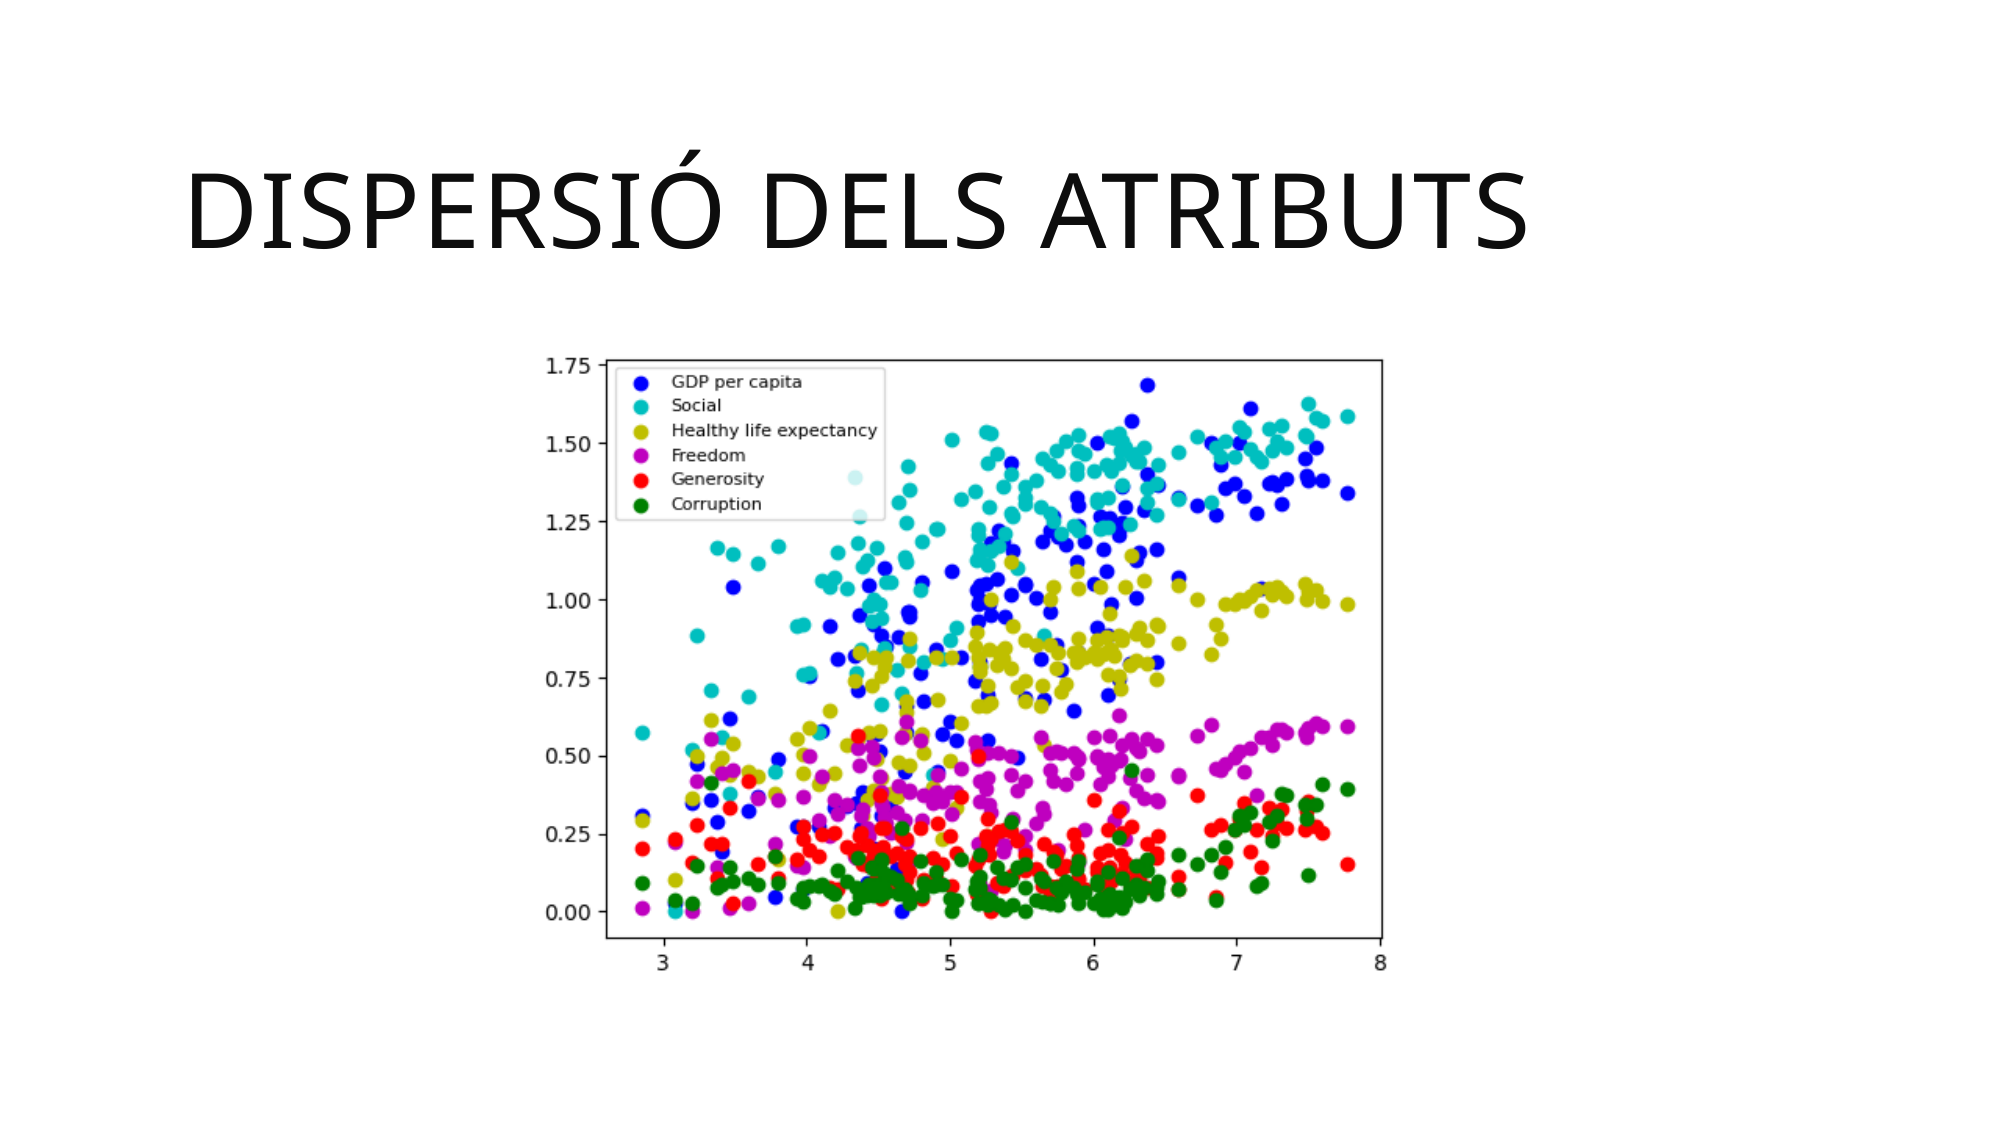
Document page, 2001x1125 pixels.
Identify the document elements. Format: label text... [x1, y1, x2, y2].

picture [528, 341, 1402, 991]
title Dispersió dels atributs [168, 96, 1763, 343]
